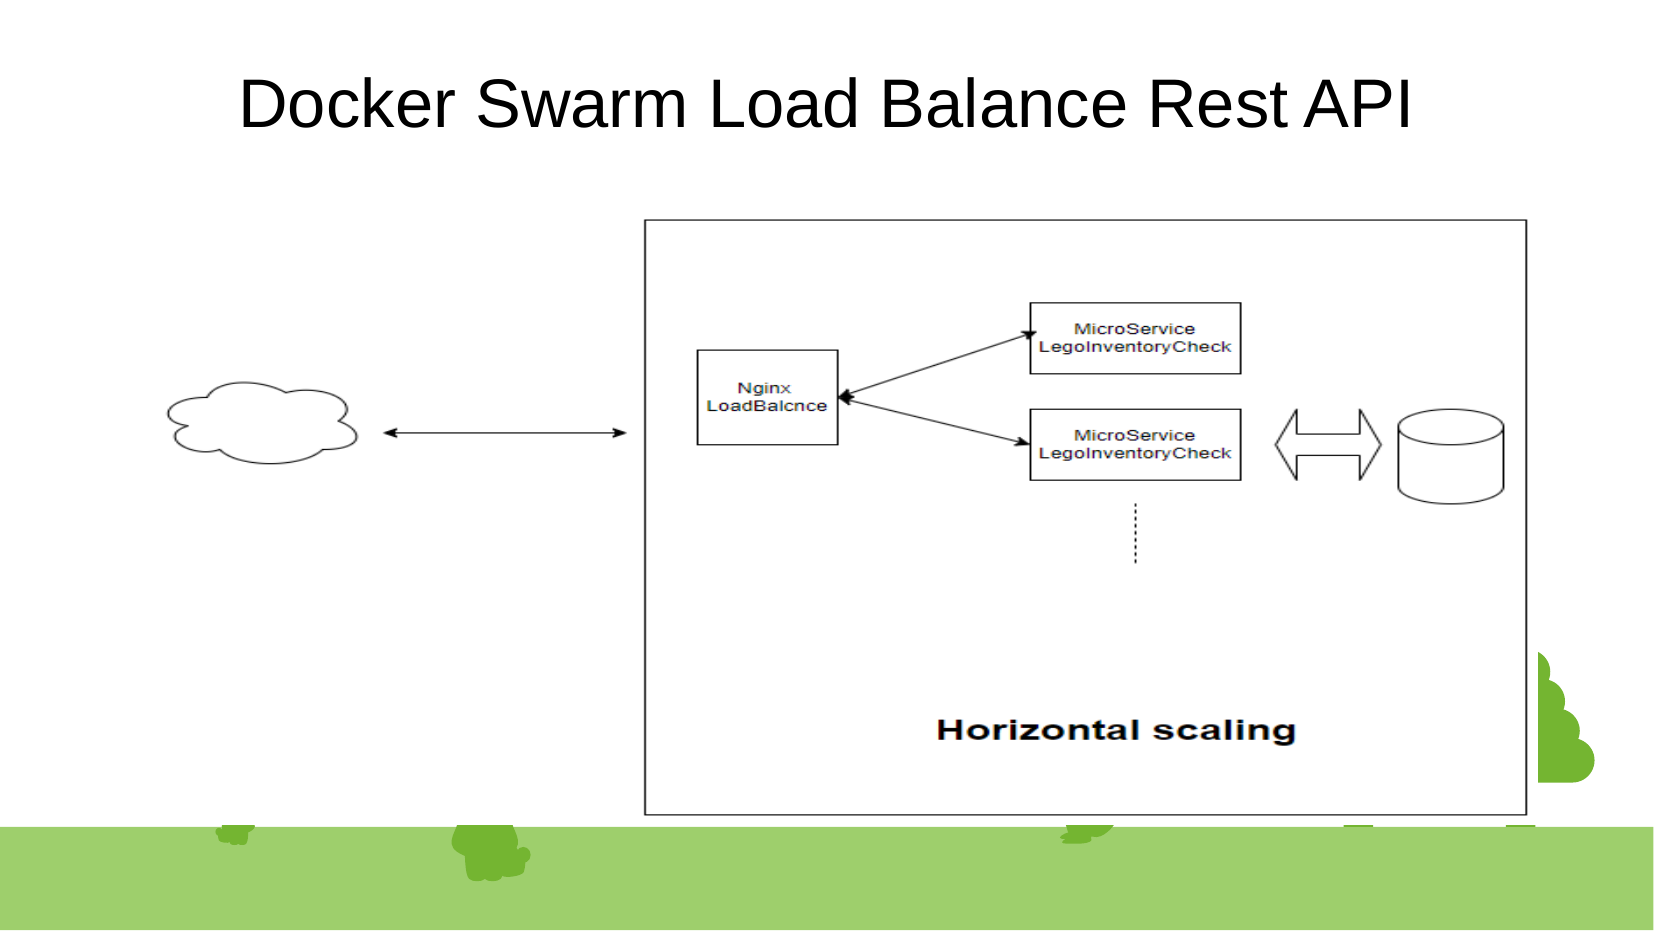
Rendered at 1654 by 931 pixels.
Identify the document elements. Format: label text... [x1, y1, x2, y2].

picture [112, 177, 1538, 826]
title Docker Swarm Load Balance Rest API [88, 29, 1565, 178]
